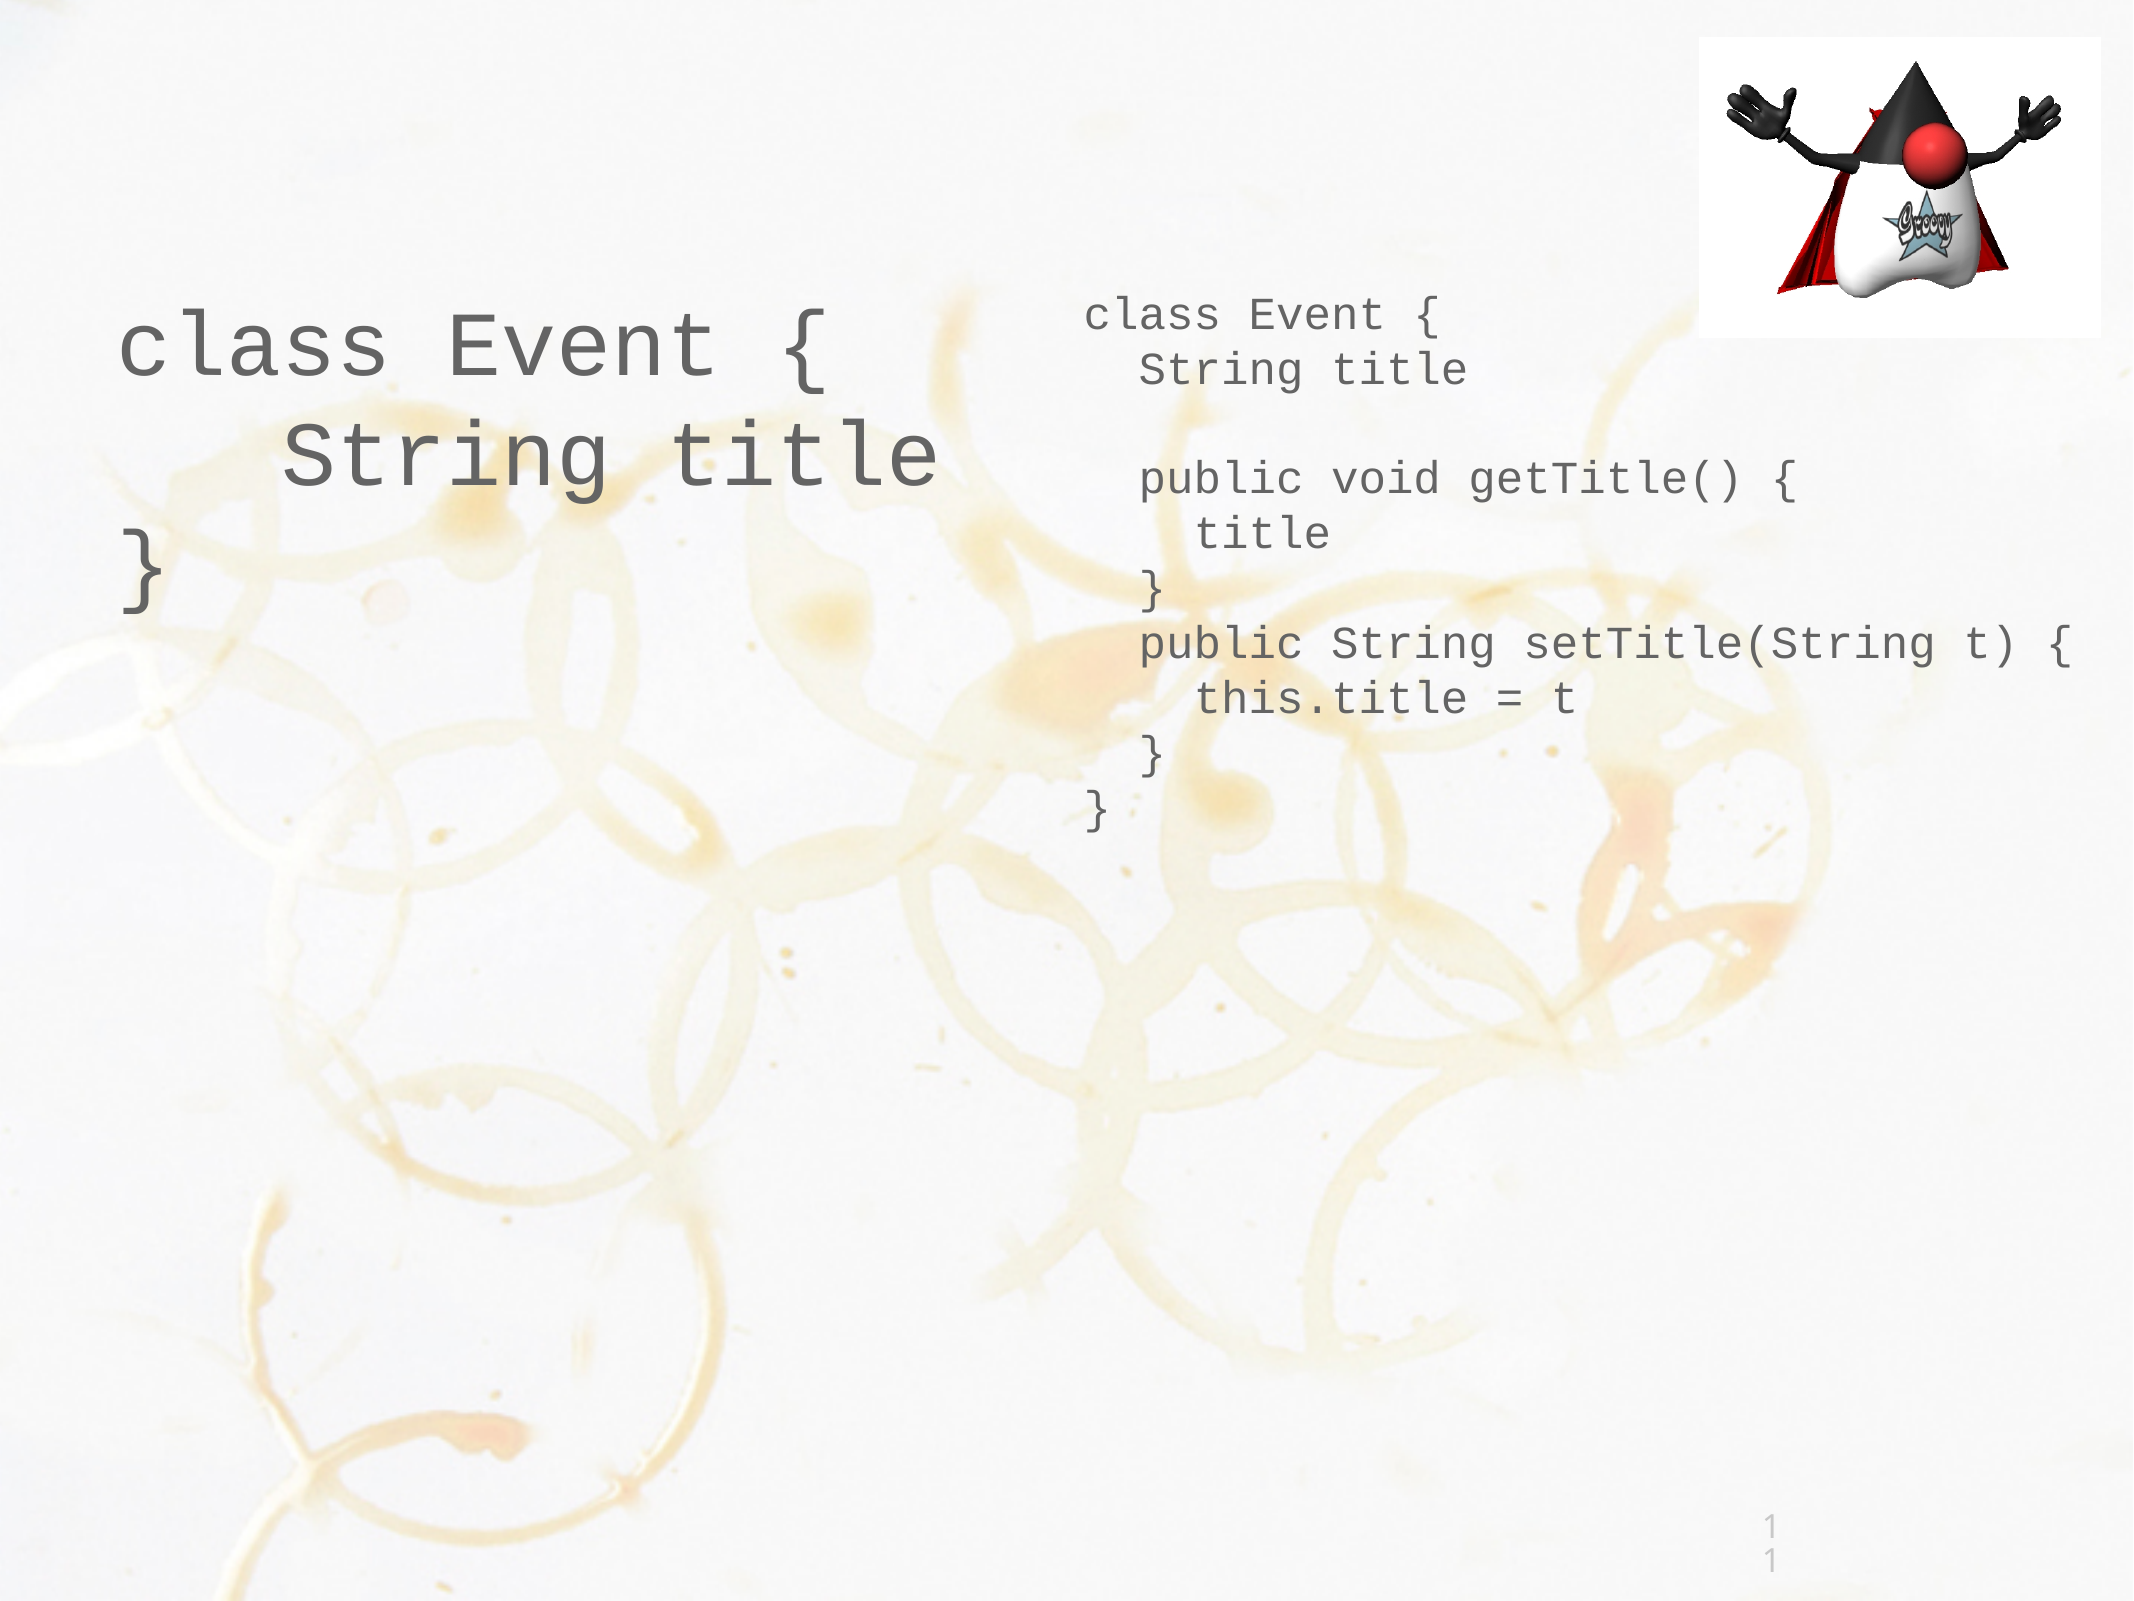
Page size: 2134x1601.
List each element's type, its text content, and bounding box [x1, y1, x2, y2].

list class Event { String title public void getTitle() { title } public String setTitle(String t) { this.title = t } } [1012, 275, 2101, 1332]
picture [0, 0, 2134, 1601]
list class Event { String title } [45, 275, 1012, 1332]
